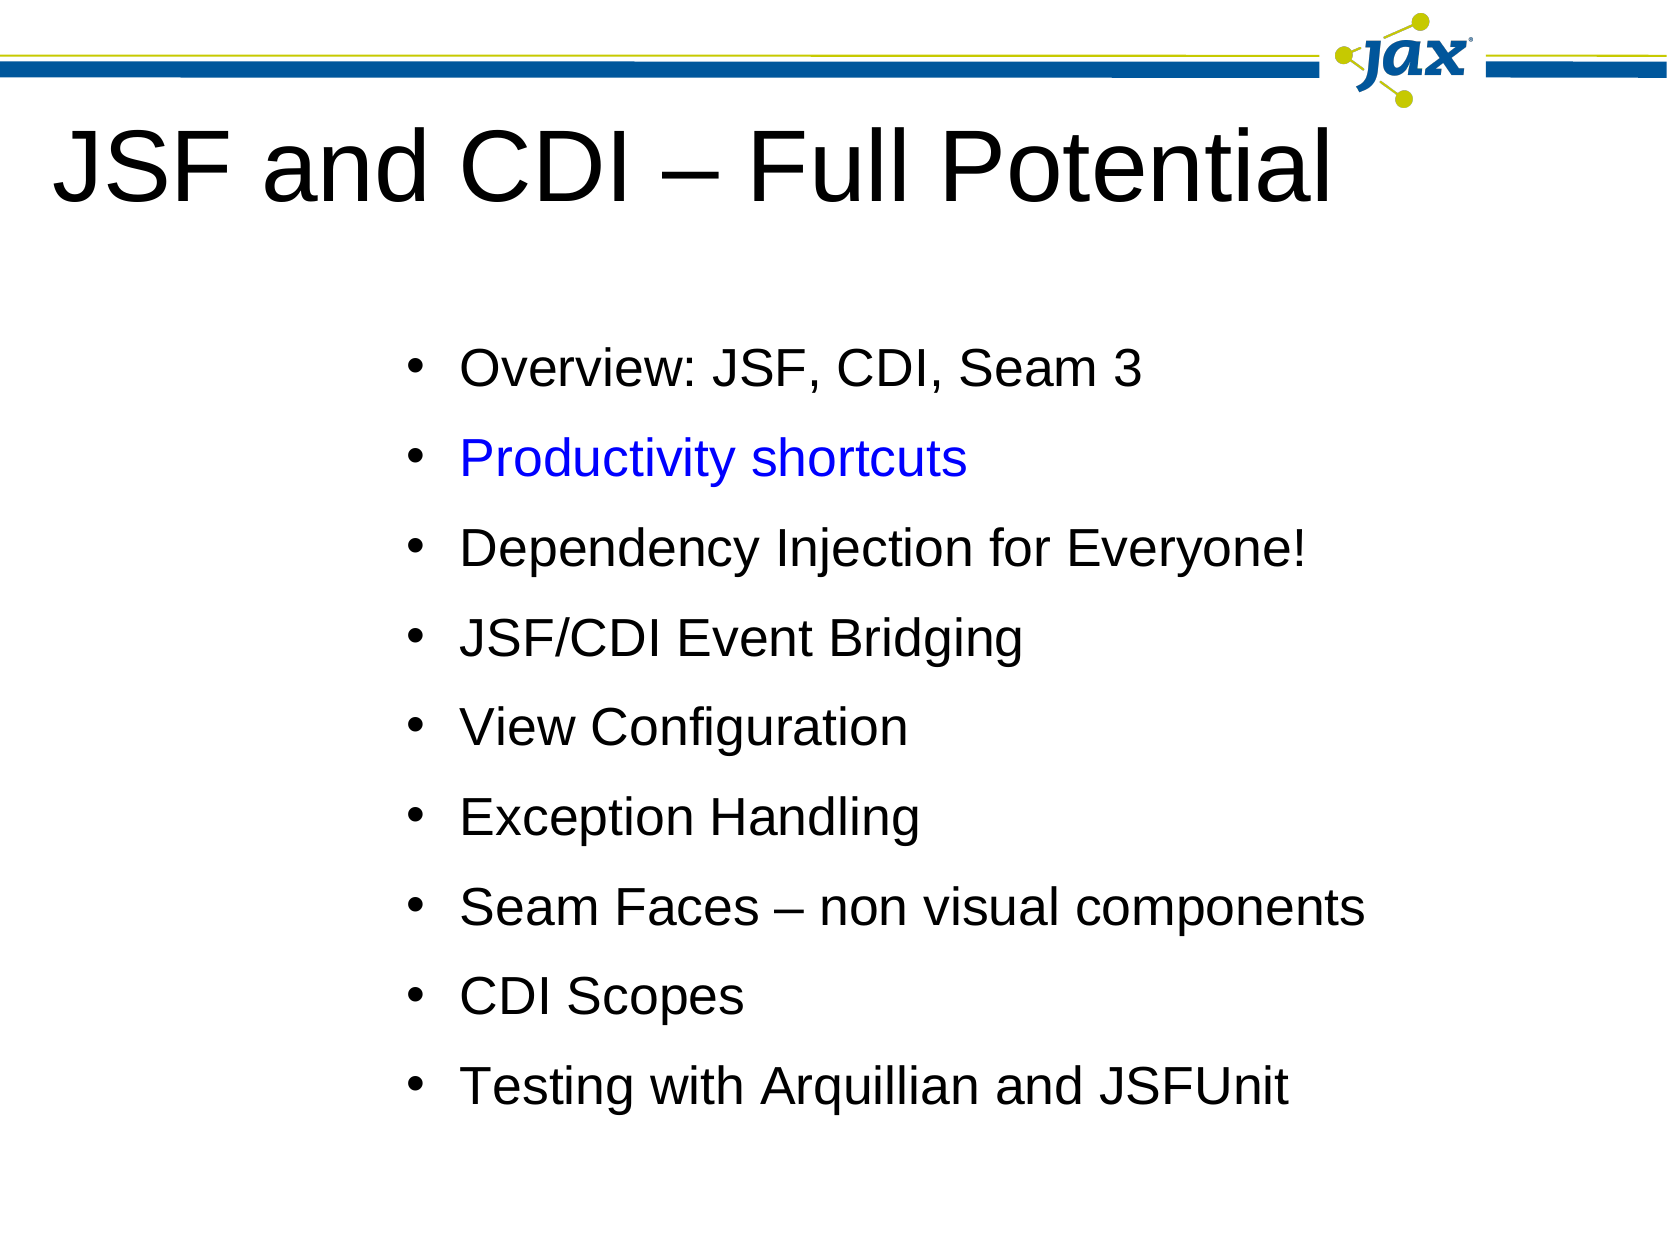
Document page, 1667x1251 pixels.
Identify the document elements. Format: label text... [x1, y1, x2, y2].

picture [1335, 13, 1473, 91]
title JSF and CDI – Full Potential [37, 91, 1651, 230]
list Overview: JSF, CDI, Seam 3 Productivity shortcuts Dependency Injection for Everyone! JSF/CDI Event Bridging View Configuration Exception Handling Seam Faces – non visual components CDI Scopes Testing with Arquillian and JSFUnit [37, 300, 1613, 1126]
